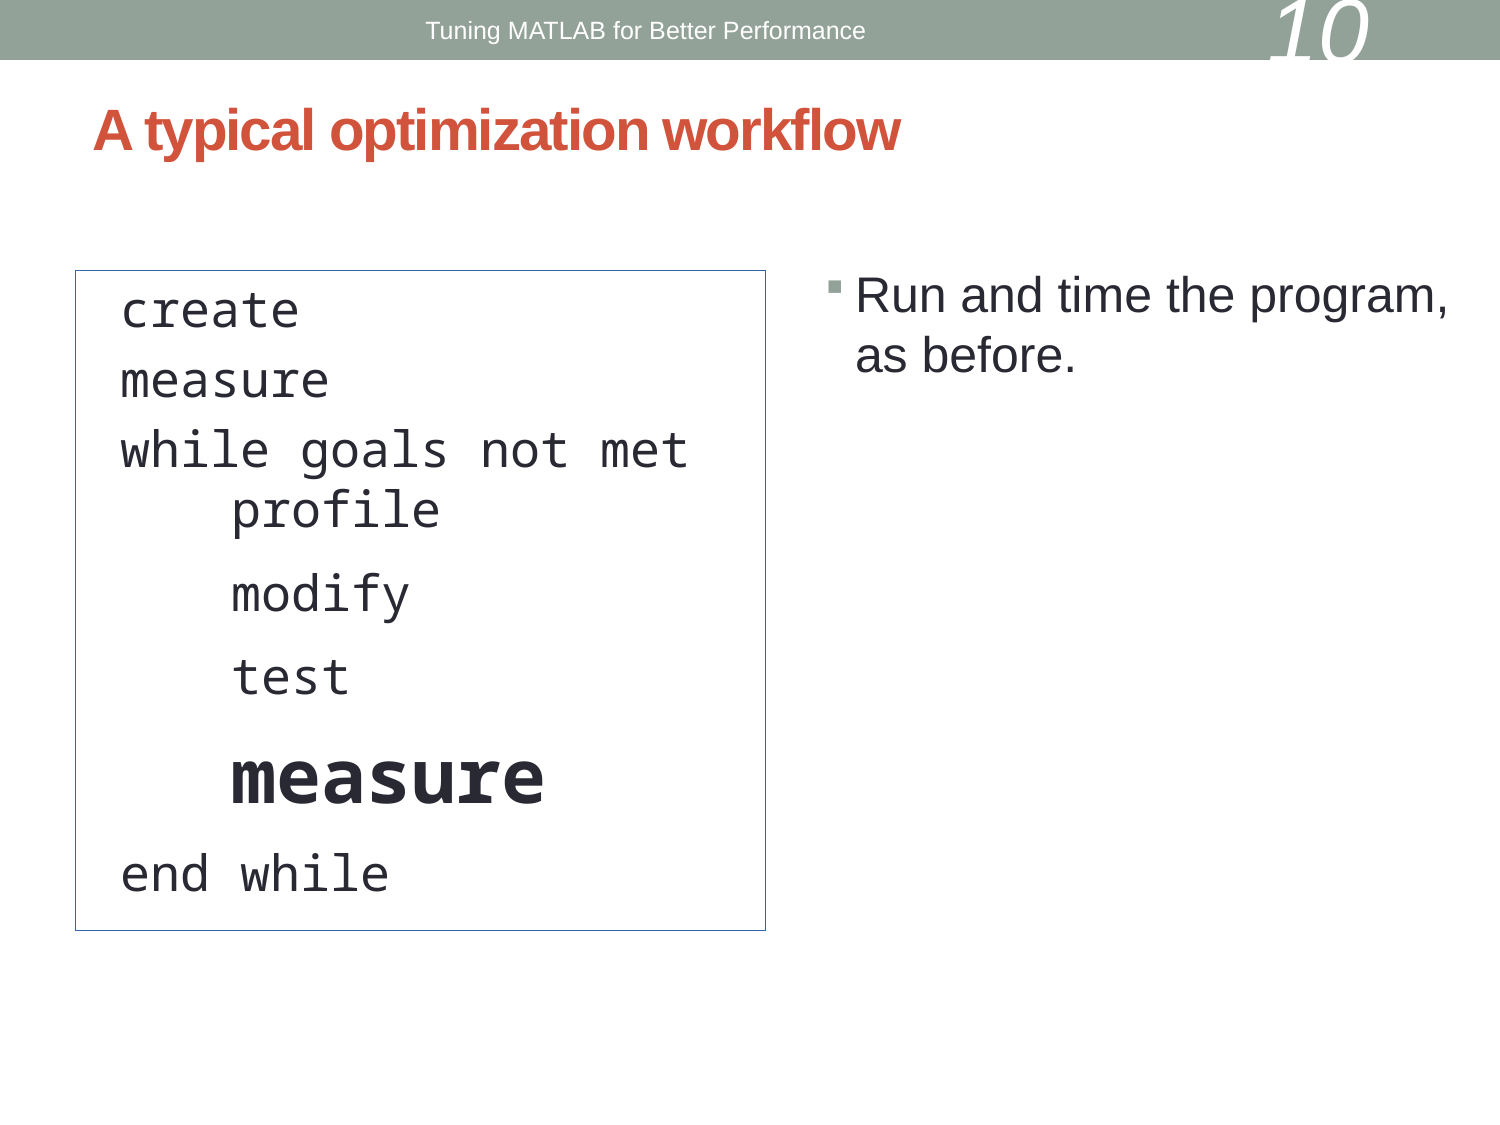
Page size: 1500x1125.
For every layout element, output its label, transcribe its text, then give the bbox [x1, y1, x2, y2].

list Run and time the program, as before. [810, 254, 1471, 916]
footer Tuning MATLAB for Better Performance [410, 3, 1086, 57]
slide_number <number> [1252, 0, 1428, 54]
title A typical optimization workflow [77, 66, 1357, 188]
list create measure while goals not met profile modify test measure end while [75, 270, 766, 931]
